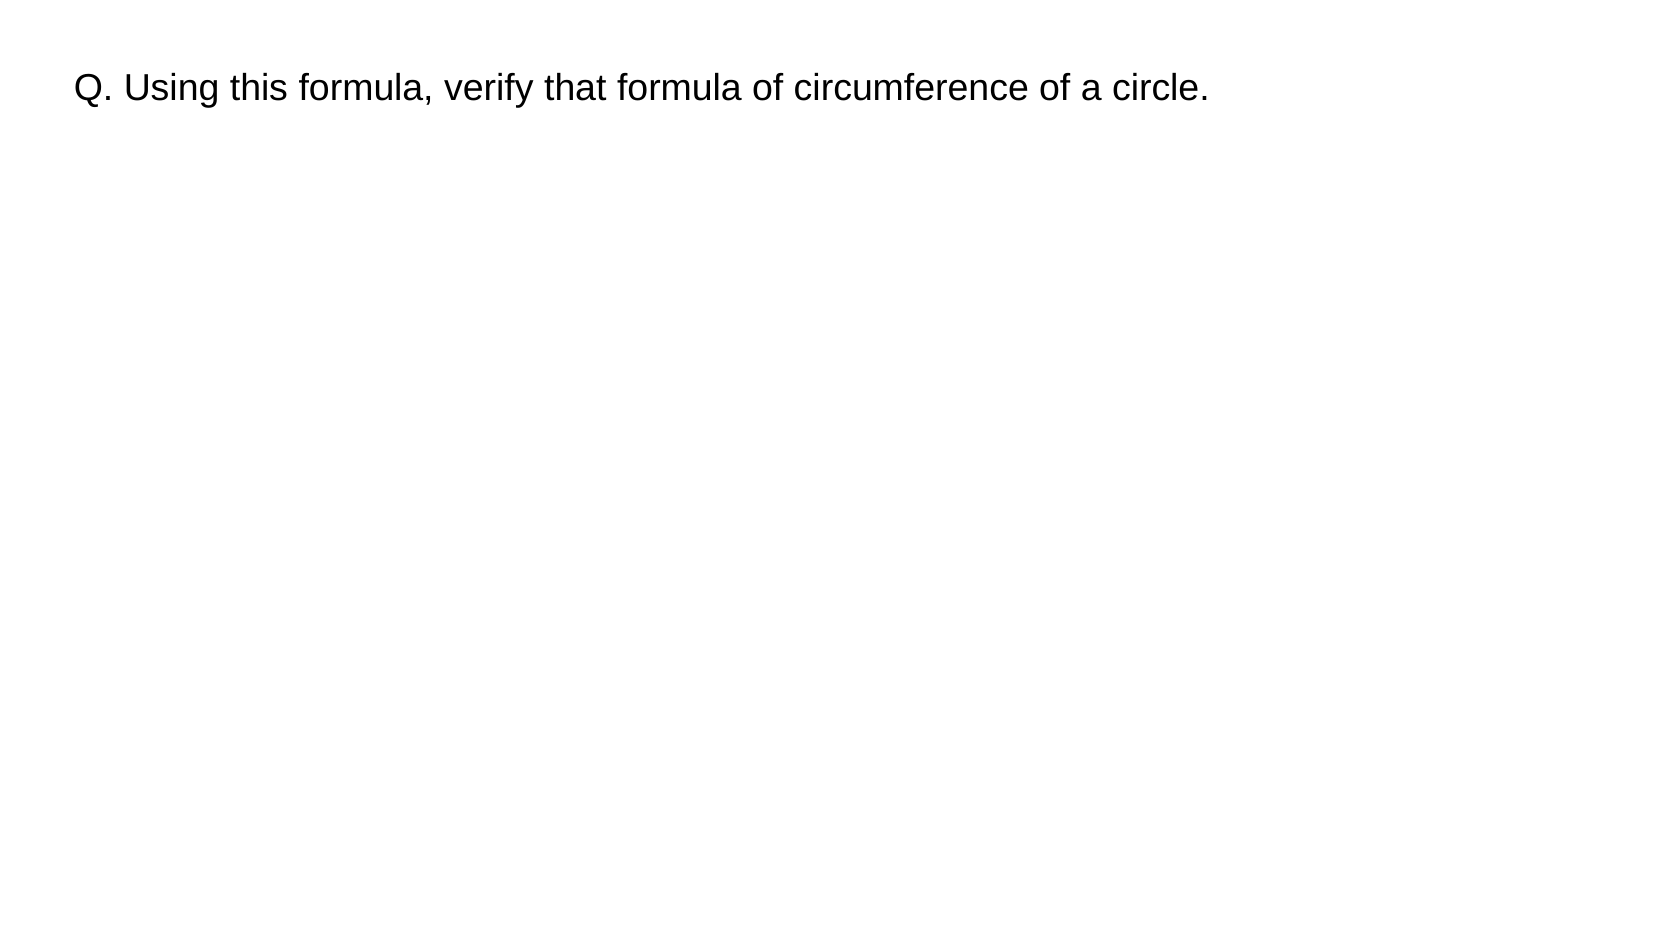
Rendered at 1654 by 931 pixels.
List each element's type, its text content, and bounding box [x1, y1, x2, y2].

text_box Q. Using this formula, verify that formula of circumference of a circle. [59, 59, 1237, 116]
